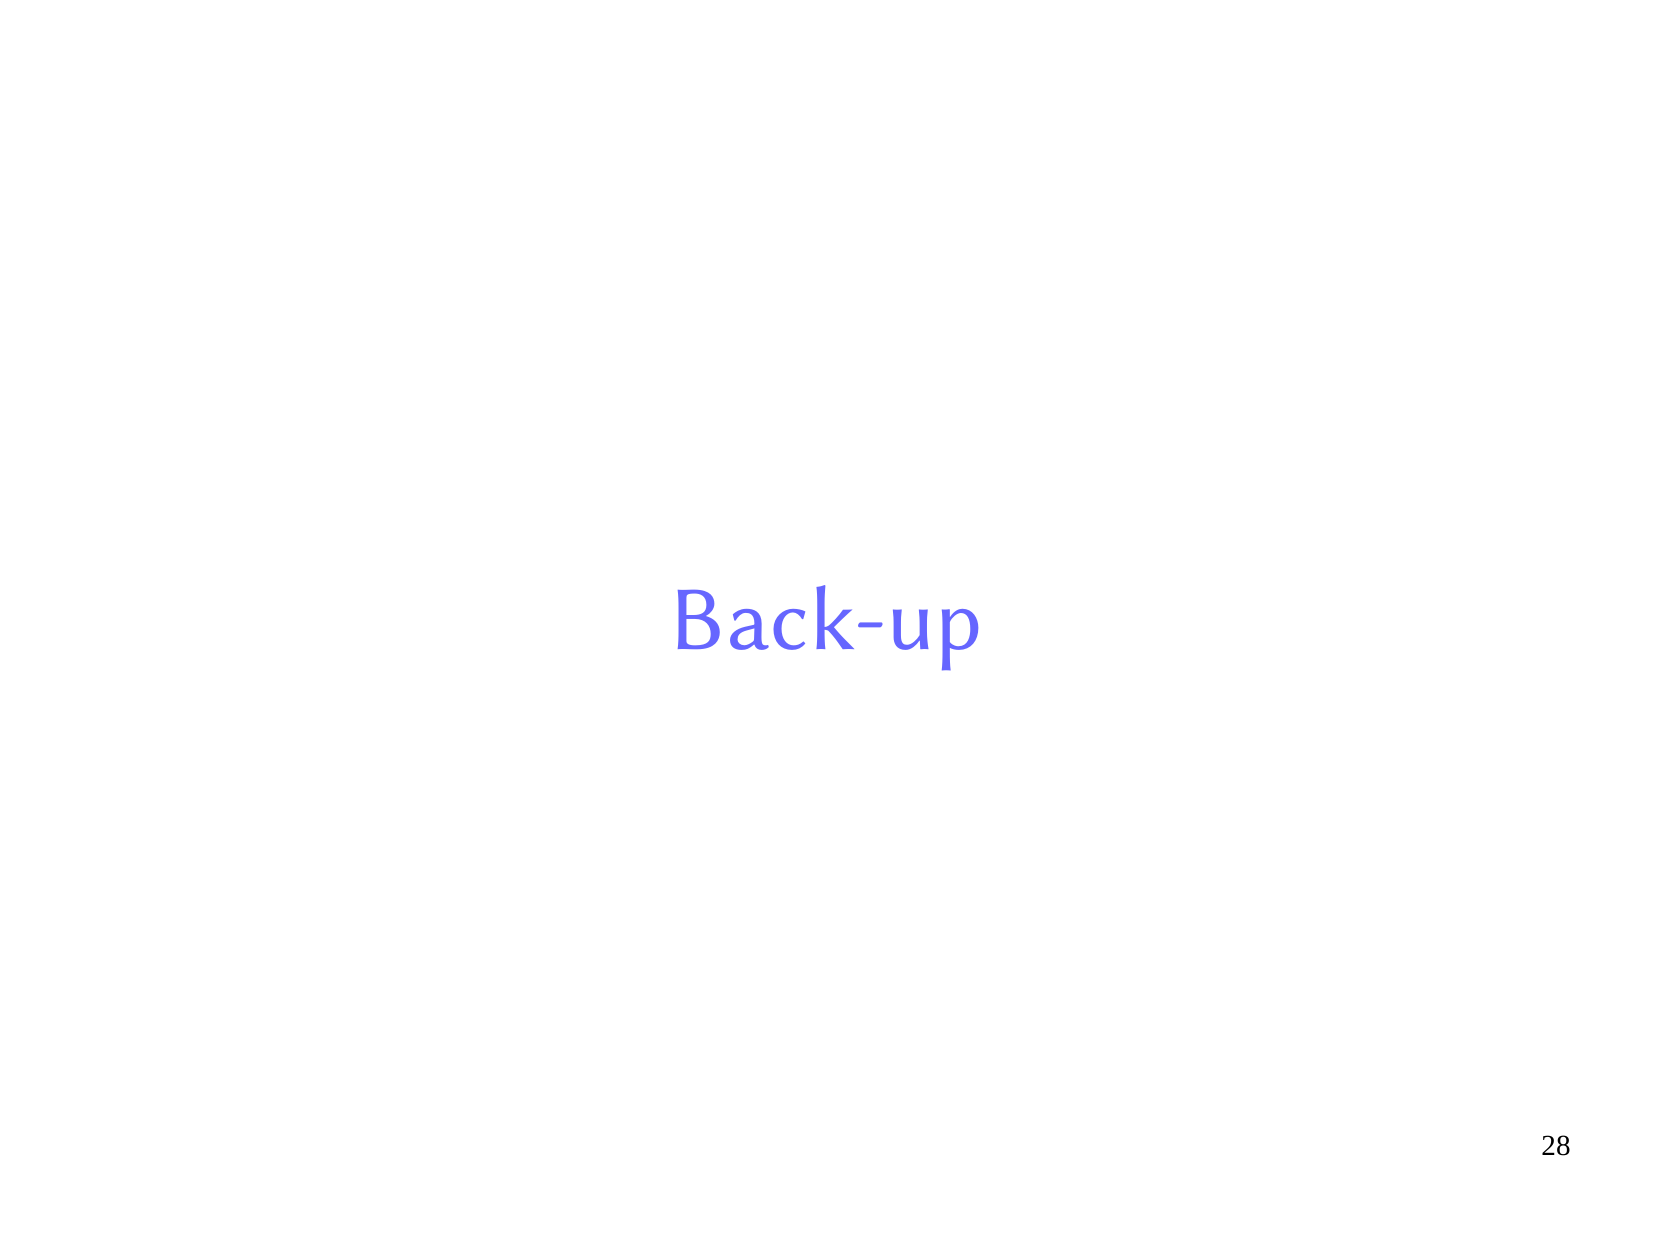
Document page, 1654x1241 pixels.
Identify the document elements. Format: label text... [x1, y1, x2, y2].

title Back-up [82, 516, 1571, 724]
